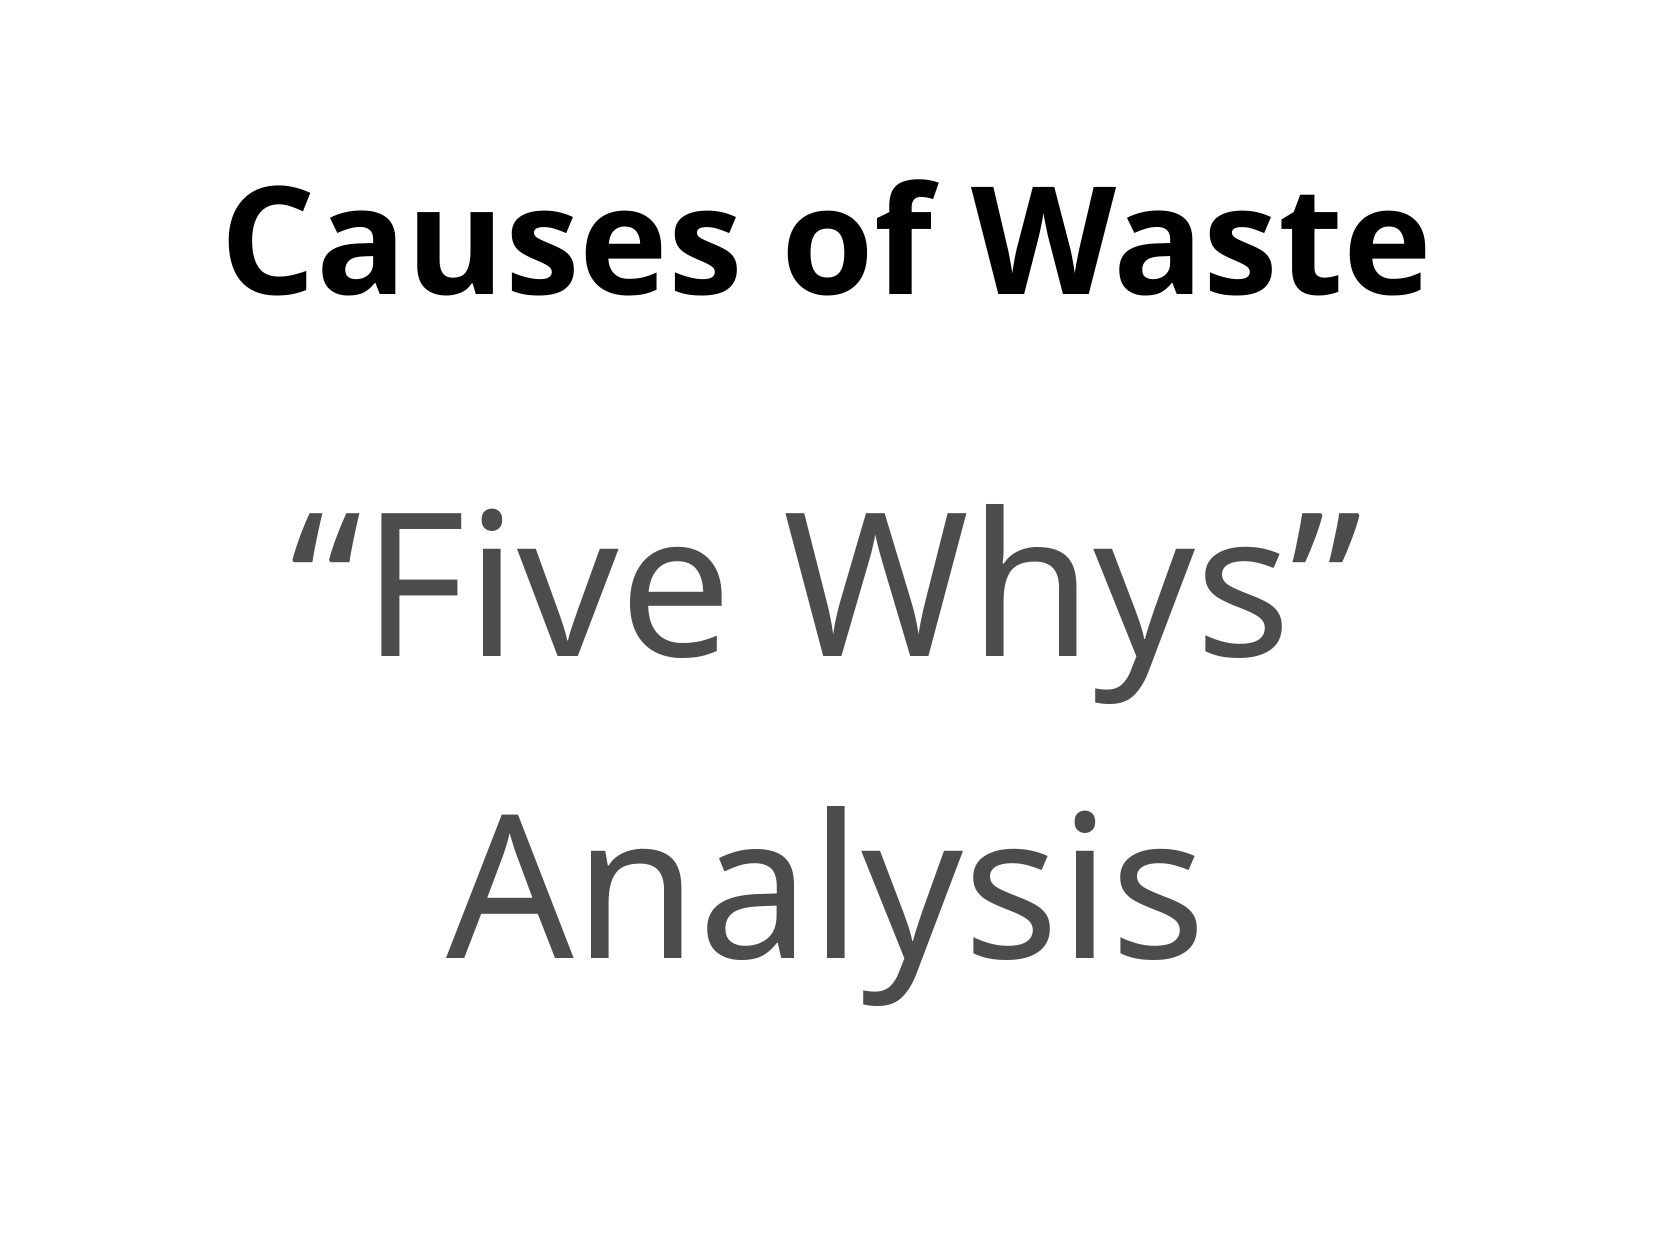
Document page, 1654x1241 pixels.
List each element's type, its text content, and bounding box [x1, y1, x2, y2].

list “Five Whys” Analysis [59, 442, 1595, 1211]
title Causes of Waste [59, 59, 1595, 414]
